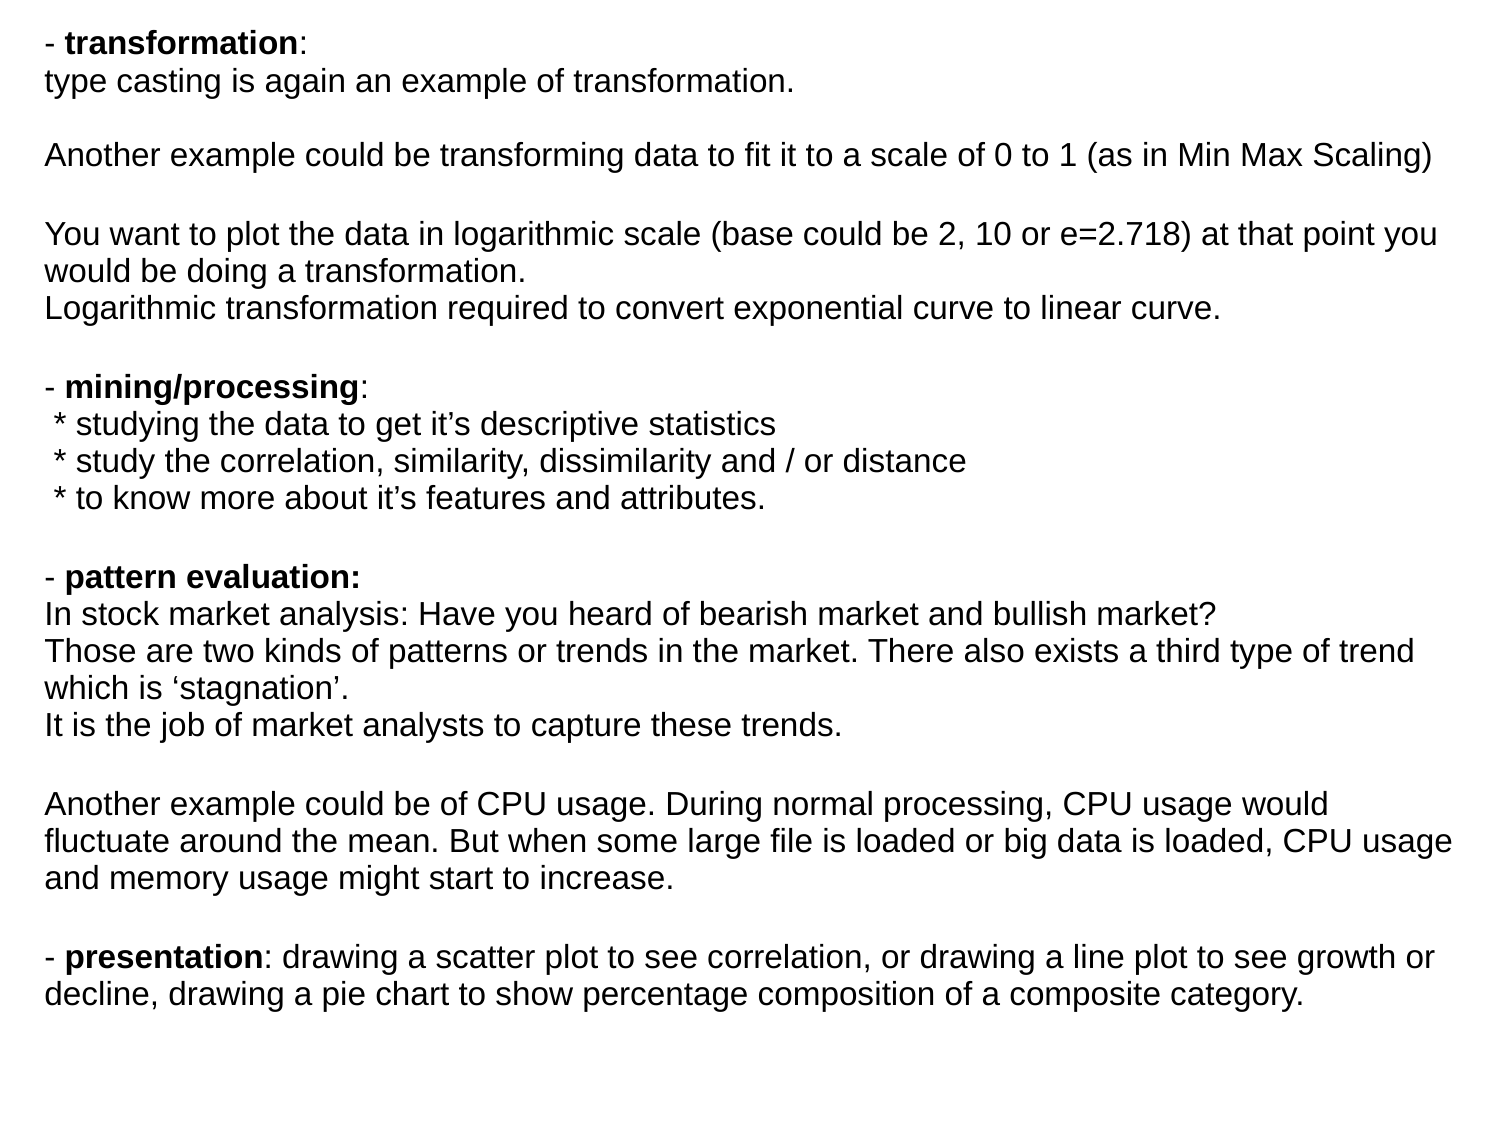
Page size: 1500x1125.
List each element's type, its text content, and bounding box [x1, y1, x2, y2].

text_box - transformation: type casting is again an example of transformation. Another example could be transforming data to fit it to a scale of 0 to 1 (as in Min Max Scaling) You want to plot the data in logarithmic scale (base could be 2, 10 or e=2.718) at that point you would be doing a transformation. Logarithmic transformation required to convert exponential curve to linear curve. - mining/processing: * studying the data to get it’s descriptive statistics * study the correlation, similarity, dissimilarity and / or distance * to know more about it’s features and attributes. - pattern evaluation: In stock market analysis: Have you heard of bearish market and bullish market? Those are two kinds of patterns or trends in the market. There also exists a third type of trend which is ‘stagnation’. It is the job of market analysts to capture these trends. Another example could be of CPU usage. During normal processing, CPU usage would fluctuate around the mean. But when some large file is loaded or big data is loaded, CPU usage and memory usage might start to increase. - presentation: drawing a scatter plot to see correlation, or drawing a line plot to see growth or decline, drawing a pie chart to show percentage composition of a composite category. [29, 17, 1477, 1063]
